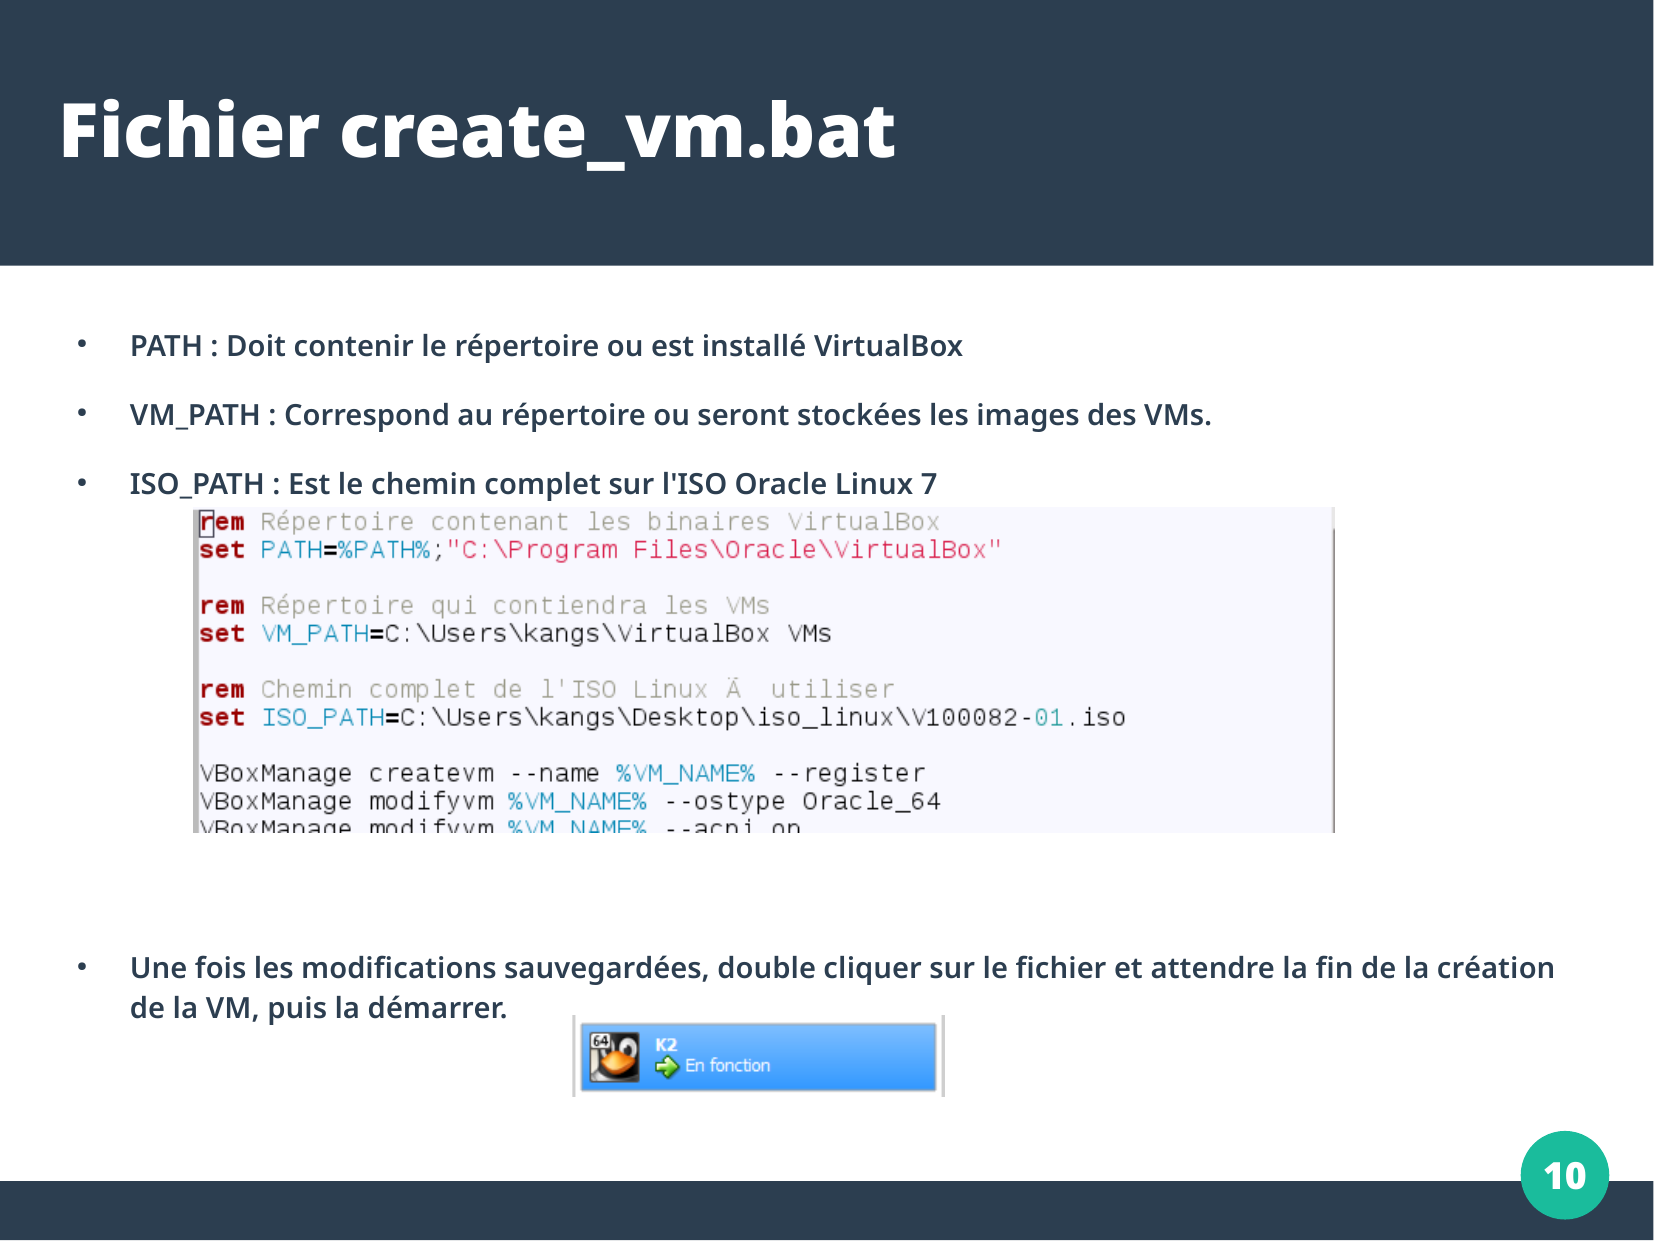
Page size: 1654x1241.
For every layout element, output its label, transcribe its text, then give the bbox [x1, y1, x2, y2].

picture [193, 507, 1335, 833]
title Fichier create_vm.bat [59, 49, 1595, 207]
list PATH : Doit contenir le répertoire ou est installé VirtualBox VM_PATH : Correspond au répertoire ou seront stockées les images des VMs. ISO_PATH : Est le chemin complet sur l'ISO Oracle Linux 7 Une fois les modifications sauvegardées, double cliquer sur le fichier et attendre la fin de la création de la VM, puis la démarrer. [59, 324, 1595, 1152]
picture [571, 1015, 945, 1097]
